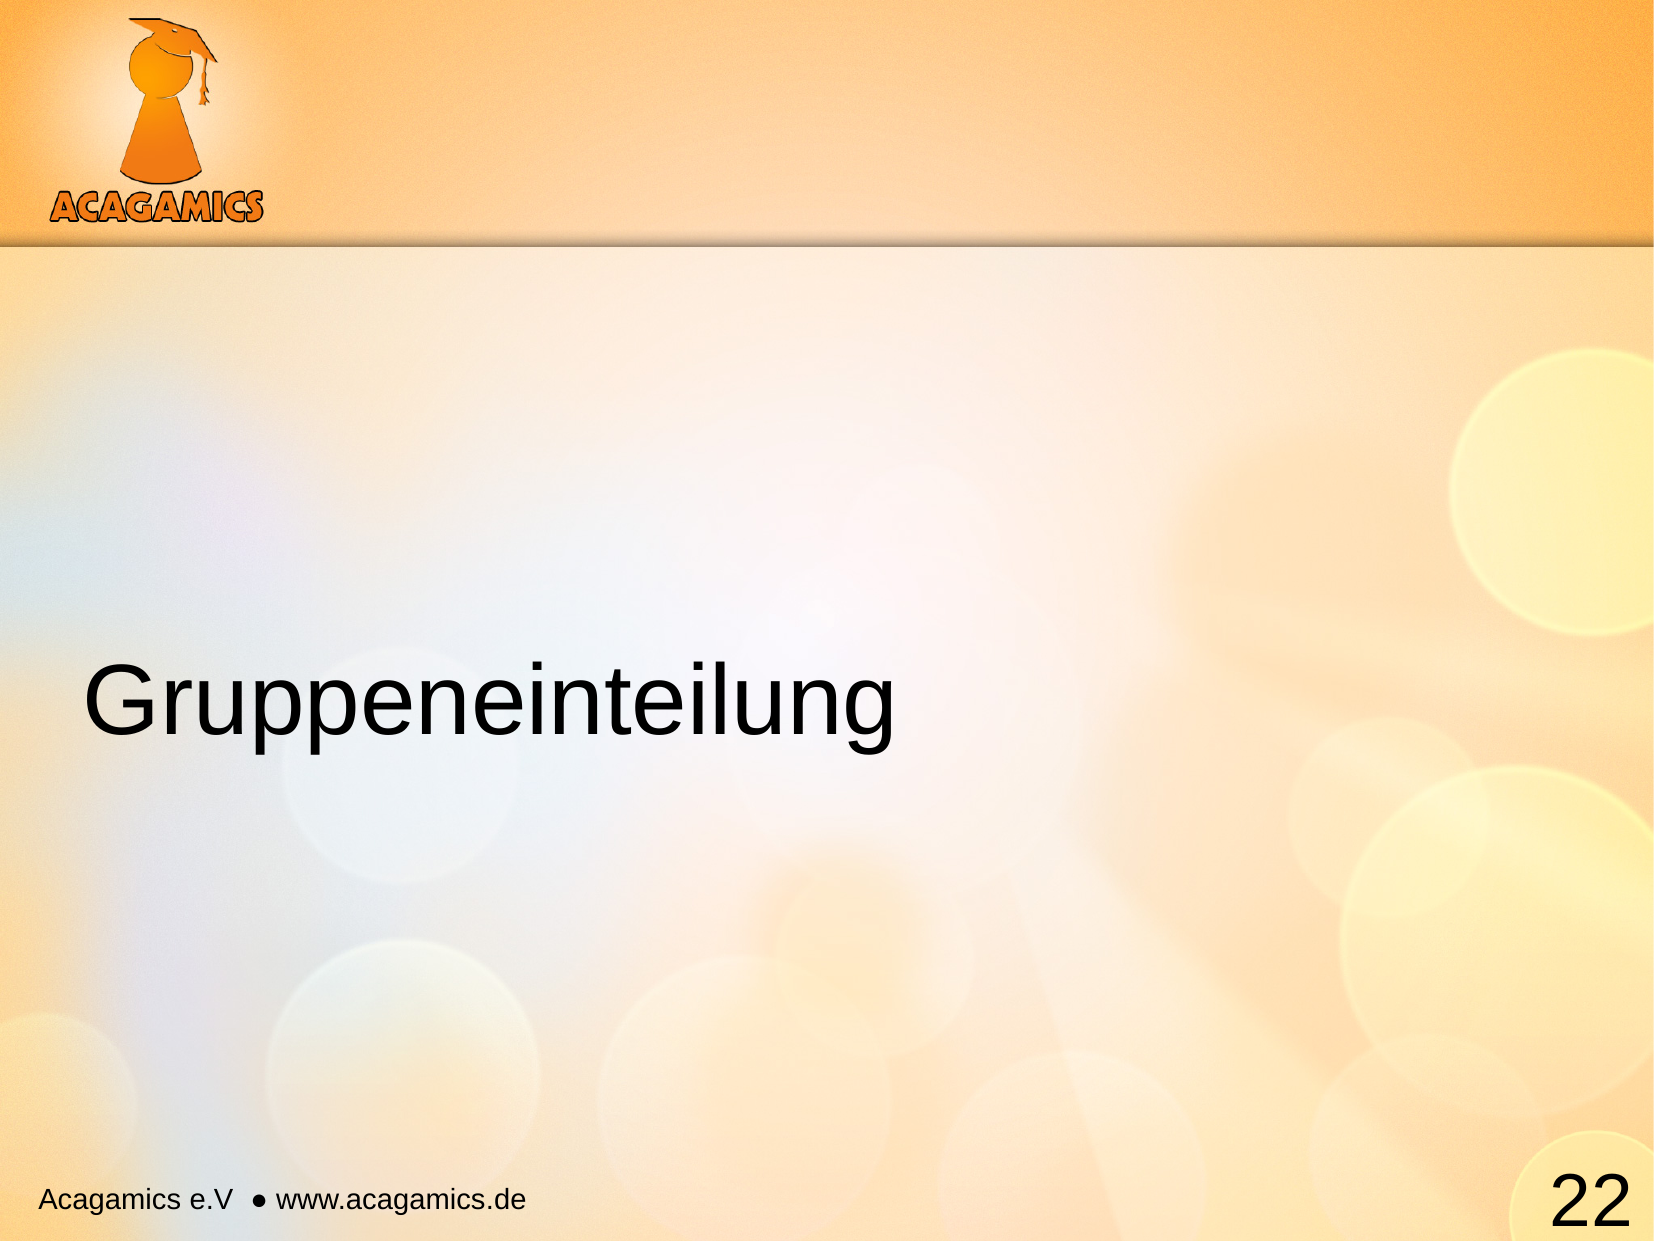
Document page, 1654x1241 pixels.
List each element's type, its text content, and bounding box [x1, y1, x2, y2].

text_box [1517, 1151, 1654, 1241]
list Gruppeneinteilung [82, 290, 1571, 1109]
